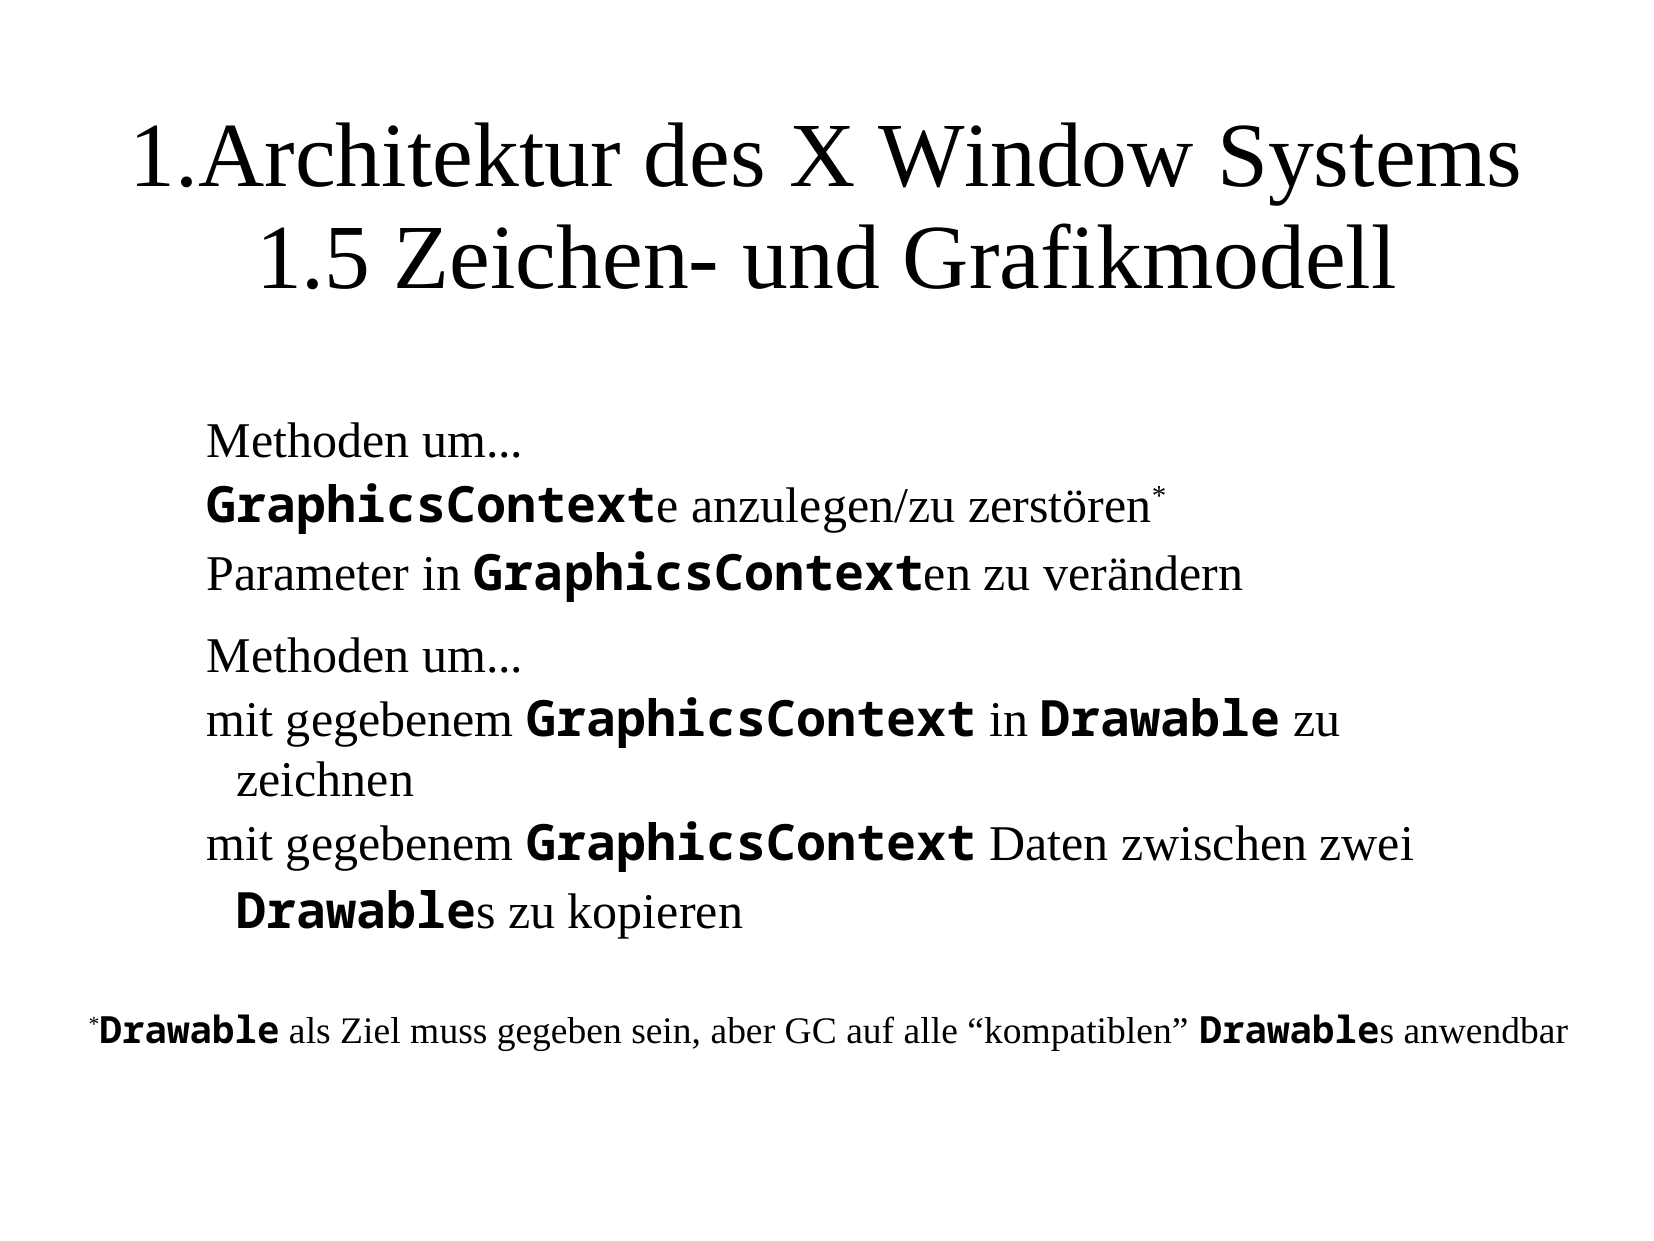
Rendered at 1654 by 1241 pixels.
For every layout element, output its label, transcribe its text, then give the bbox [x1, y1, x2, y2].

text_box Methoden um... GraphicsContexte anzulegen/zu zerstören* Parameter in GraphicsContexten zu verändern [206, 413, 1477, 593]
title 1.Architektur des X Window Systems 1.5 Zeichen- und Grafikmodell [121, 102, 1534, 311]
text_box Methoden um... mit gegebenem GraphicsContext in Drawable zu zeichnen mit gegebenem GraphicsContext Daten zwischen zwei Drawables zu kopieren [206, 627, 1477, 924]
text_box *Drawable als Ziel muss gegeben sein, aber GC auf alle “kompatiblen” Drawables anwendbar [88, 1003, 1580, 1091]
